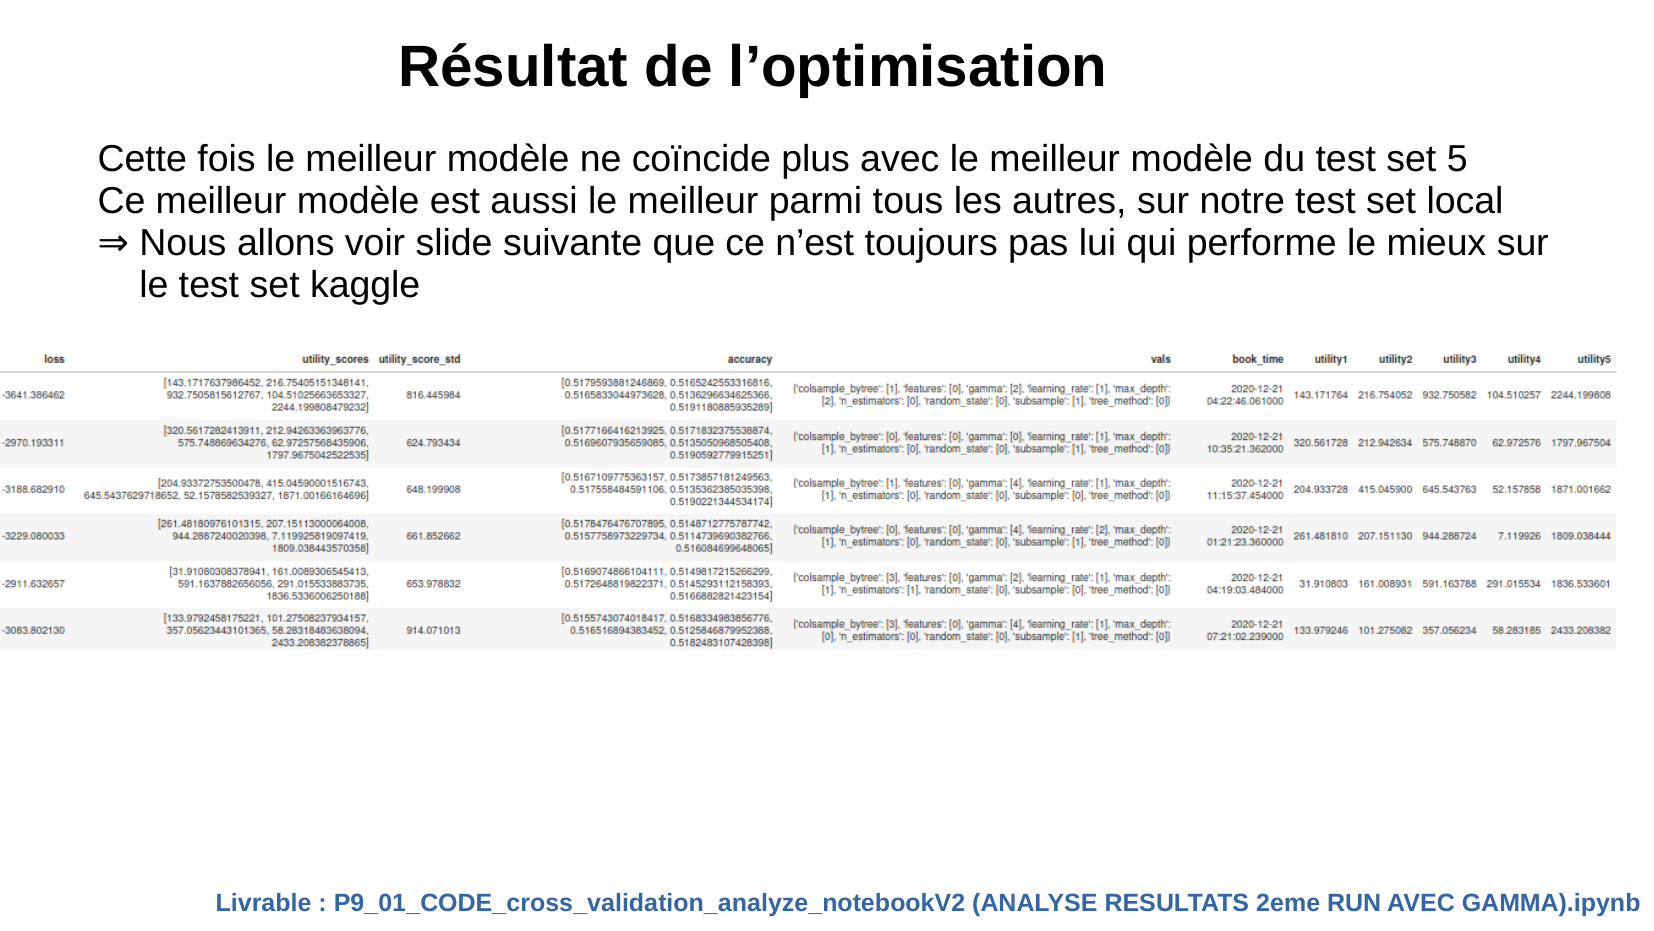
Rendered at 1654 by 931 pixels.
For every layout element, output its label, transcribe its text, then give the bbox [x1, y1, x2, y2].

text_box Résultat de l’optimisation [383, 26, 1331, 107]
picture [0, 352, 1619, 650]
text_box Cette fois le meilleur modèle ne coïncide plus avec le meilleur modèle du test set 5 Ce meilleur modèle est aussi le meilleur parmi tous les autres, sur notre test set local ⇒ Nous allons voir slide suivante que ce n’est toujours pas lui qui performe le mieux sur le test set kaggle [47, 129, 1595, 313]
text_box Livrable : P9_01_CODE_cross_validation_analyze_notebookV2 (ANALYSE RESULTATS 2eme RUN AVEC GAMMA).ipynb [200, 881, 1654, 931]
